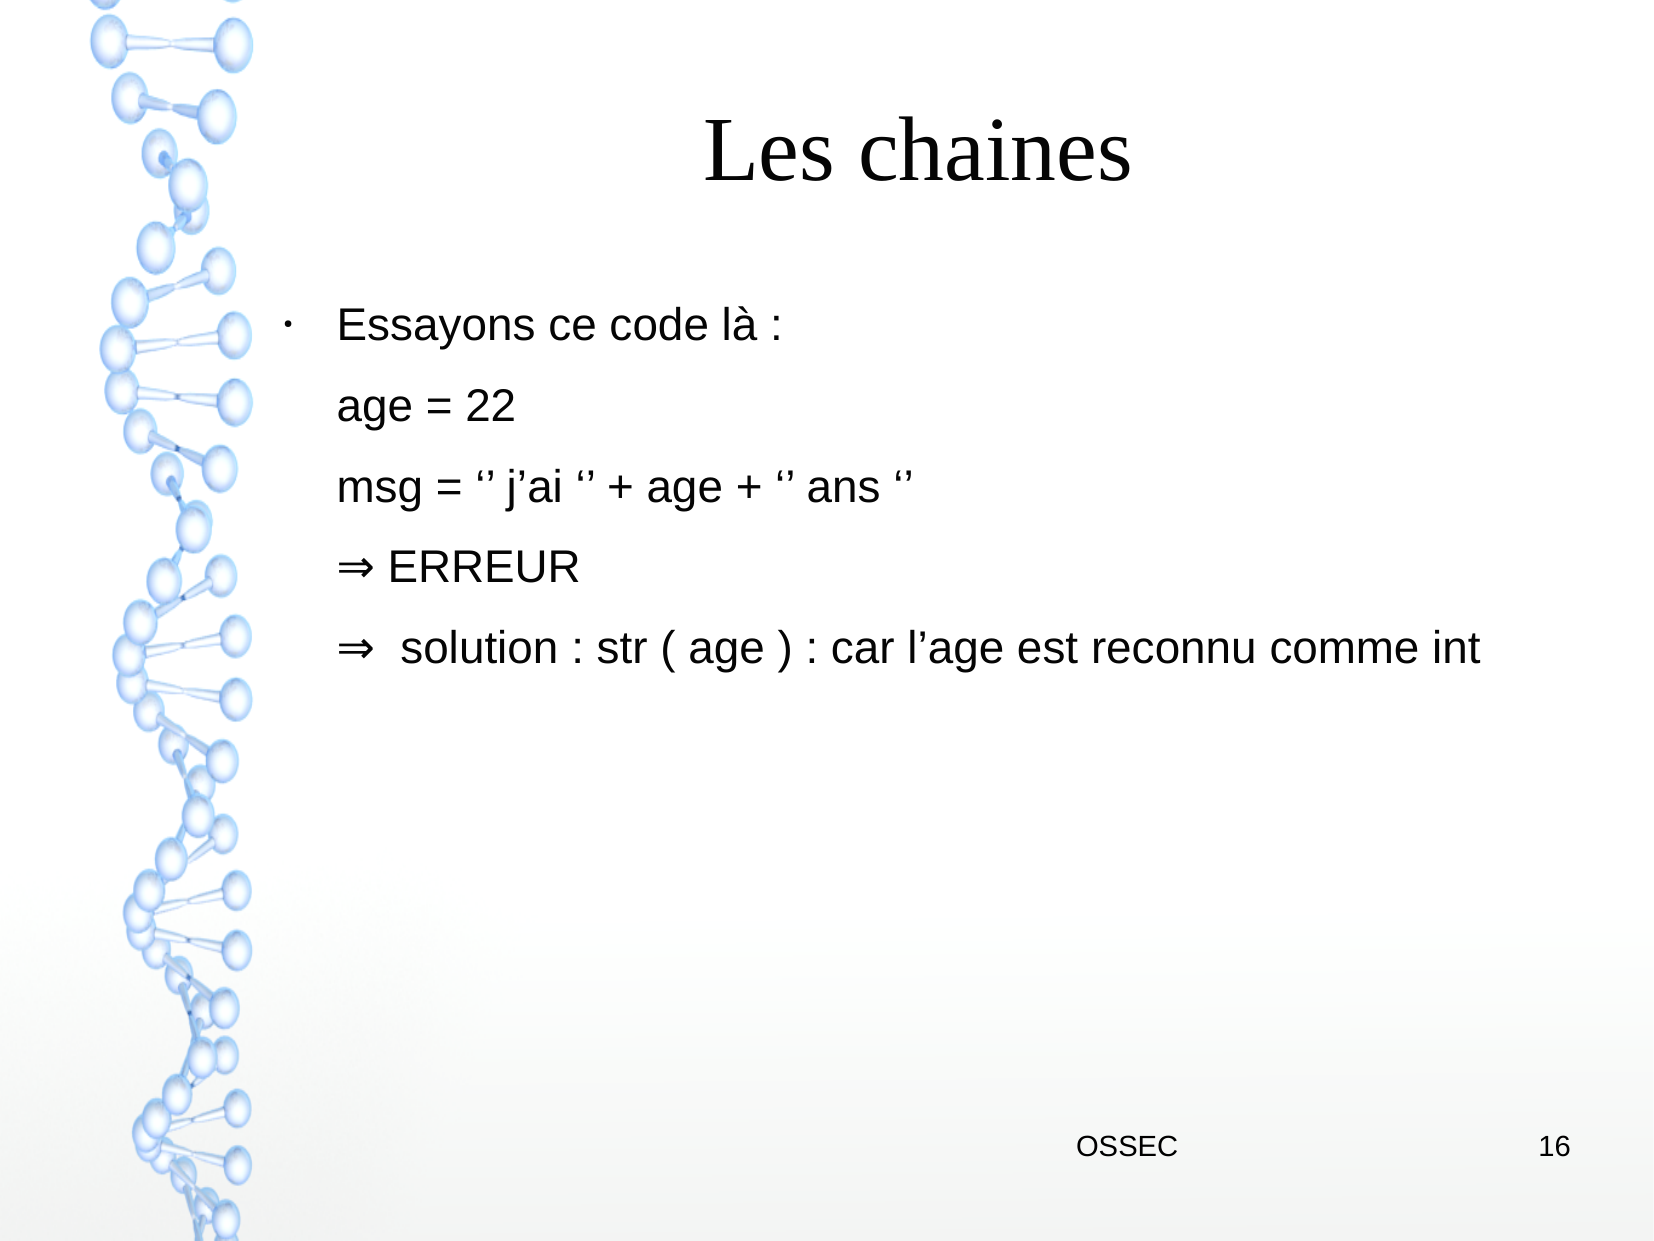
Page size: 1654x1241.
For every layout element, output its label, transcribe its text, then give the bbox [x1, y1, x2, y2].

picture [0, 0, 1654, 1241]
list Essayons ce code là : age = 22 msg = ‘’ j’ai ‘’ + age + ‘’ ans ‘’ ⇒ ERREUR ⇒ solution : str ( age ) : car l’age est reconnu comme int [265, 299, 1595, 1019]
title Les chaines [265, 47, 1595, 252]
